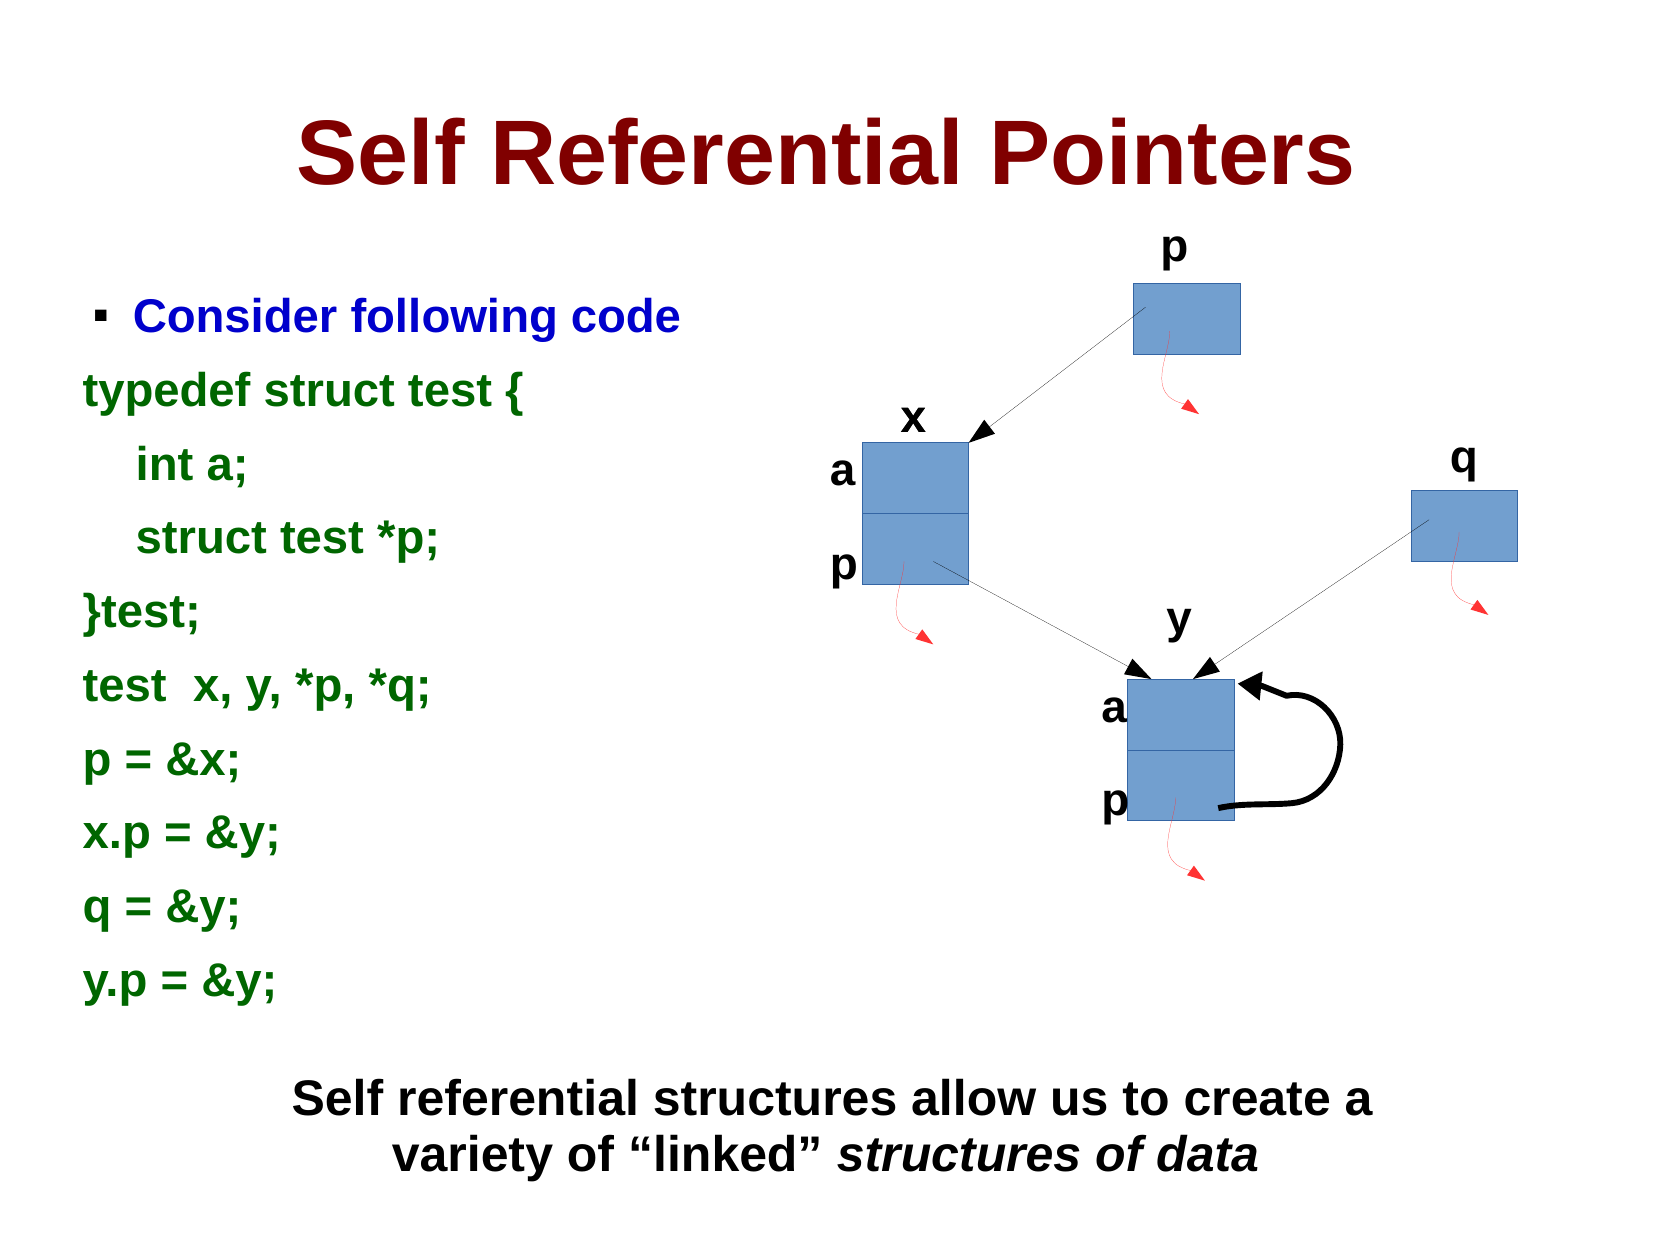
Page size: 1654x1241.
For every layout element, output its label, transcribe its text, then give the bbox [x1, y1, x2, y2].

text_box [1133, 283, 1241, 355]
text_box x [885, 383, 945, 451]
text_box a p [1086, 673, 1134, 833]
text_box p [1145, 212, 1205, 279]
text_box Self referential structures allow us to create a variety of “linked” structures of data [236, 1062, 1430, 1190]
text_box y [1151, 584, 1211, 651]
text_box [1411, 490, 1518, 562]
text_box [1134, 679, 1235, 821]
list Consider following code typedef struct test { int a; struct test *p; }test; test x, y, *p, *q; p = &x; x.p = &y; q = &y; y.p = &y; [82, 290, 809, 1010]
text_box a p [814, 437, 863, 597]
text_box q [1435, 424, 1495, 491]
title Self Referential Pointers [82, 49, 1571, 257]
text_box [863, 442, 969, 585]
